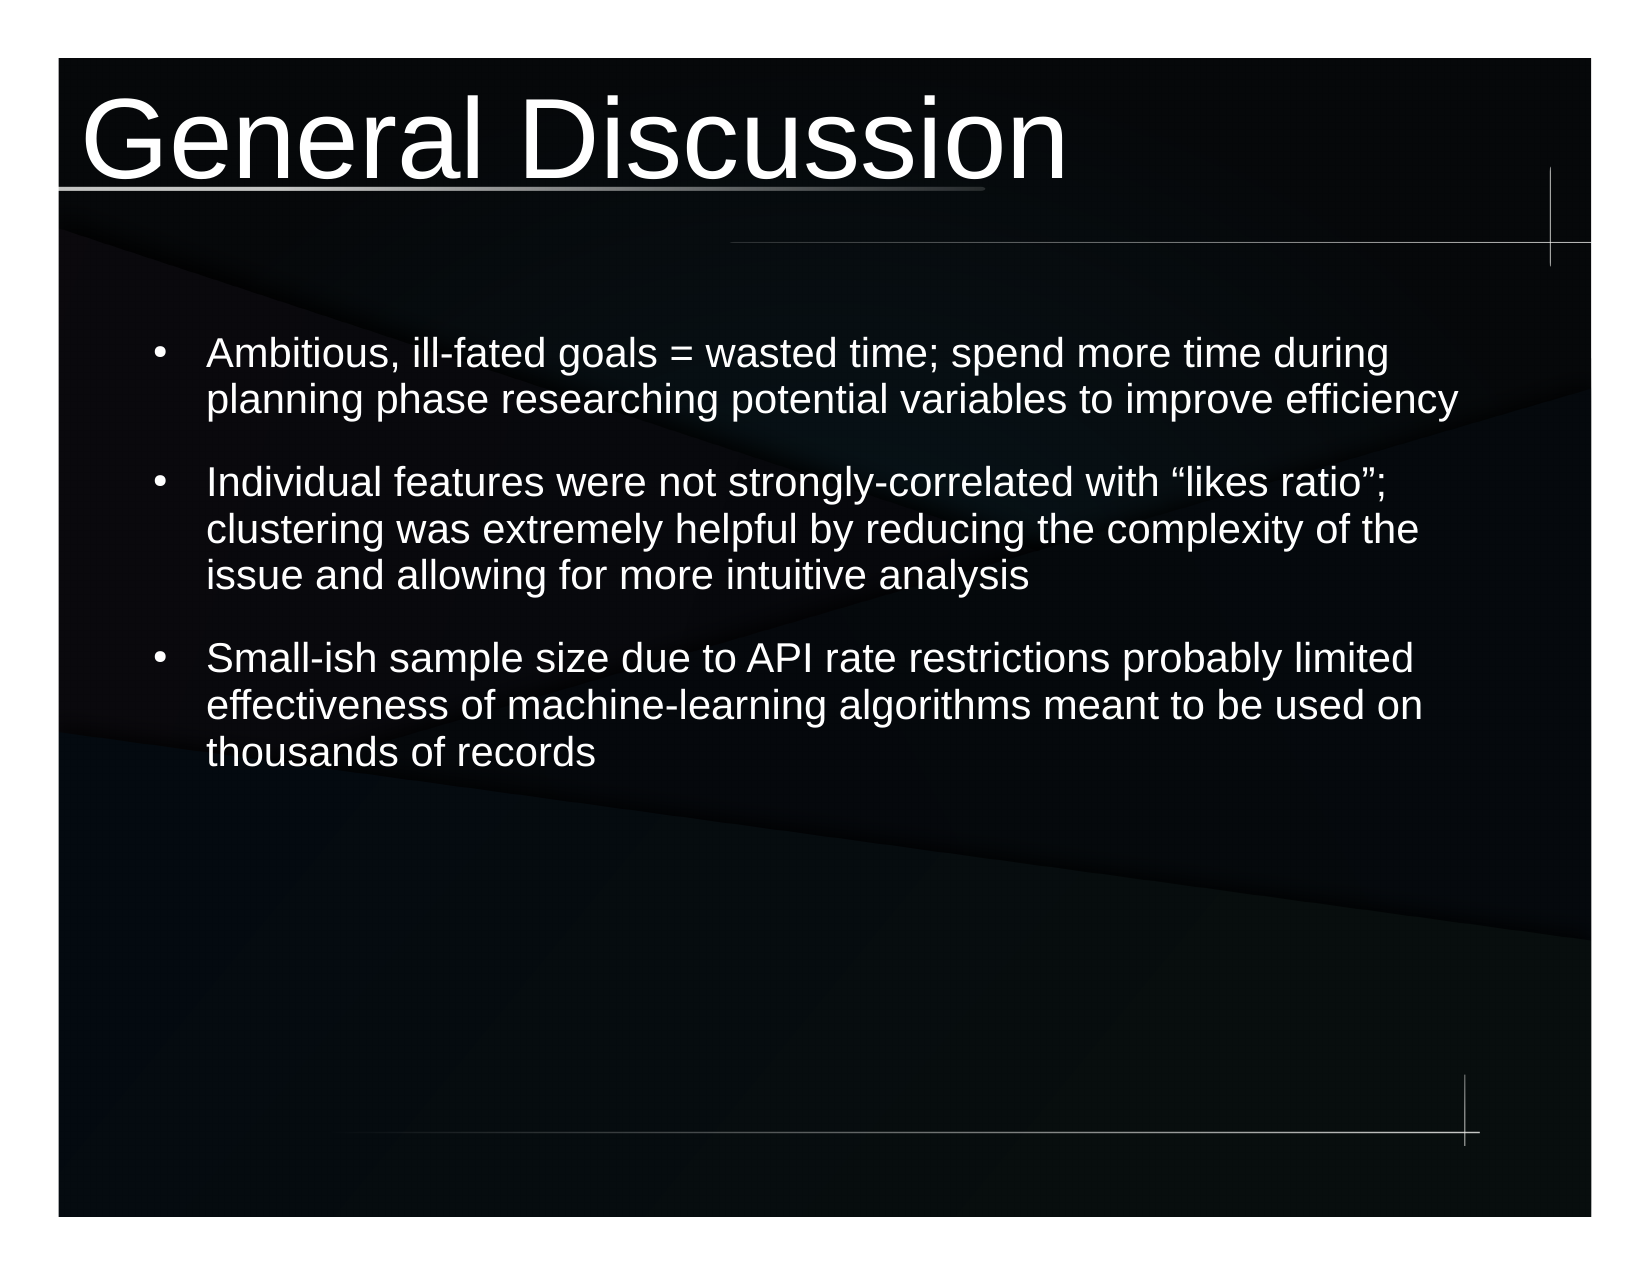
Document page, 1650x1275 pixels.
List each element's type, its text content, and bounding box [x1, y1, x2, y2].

list Ambitious, ill-fated goals = wasted time; spend more time during planning phase researching potential variables to improve efficiency Individual features were not strongly-correlated with “likes ratio”; clustering was extremely helpful by reducing the complexity of the issue and allowing for more intuitive analysis Small-ish sample size due to API rate restrictions probably limited effectiveness of machine-learning algorithms meant to be used on thousands of records [135, 329, 1515, 1001]
picture [58, 58, 1592, 1217]
title General Discussion [80, 73, 1532, 206]
